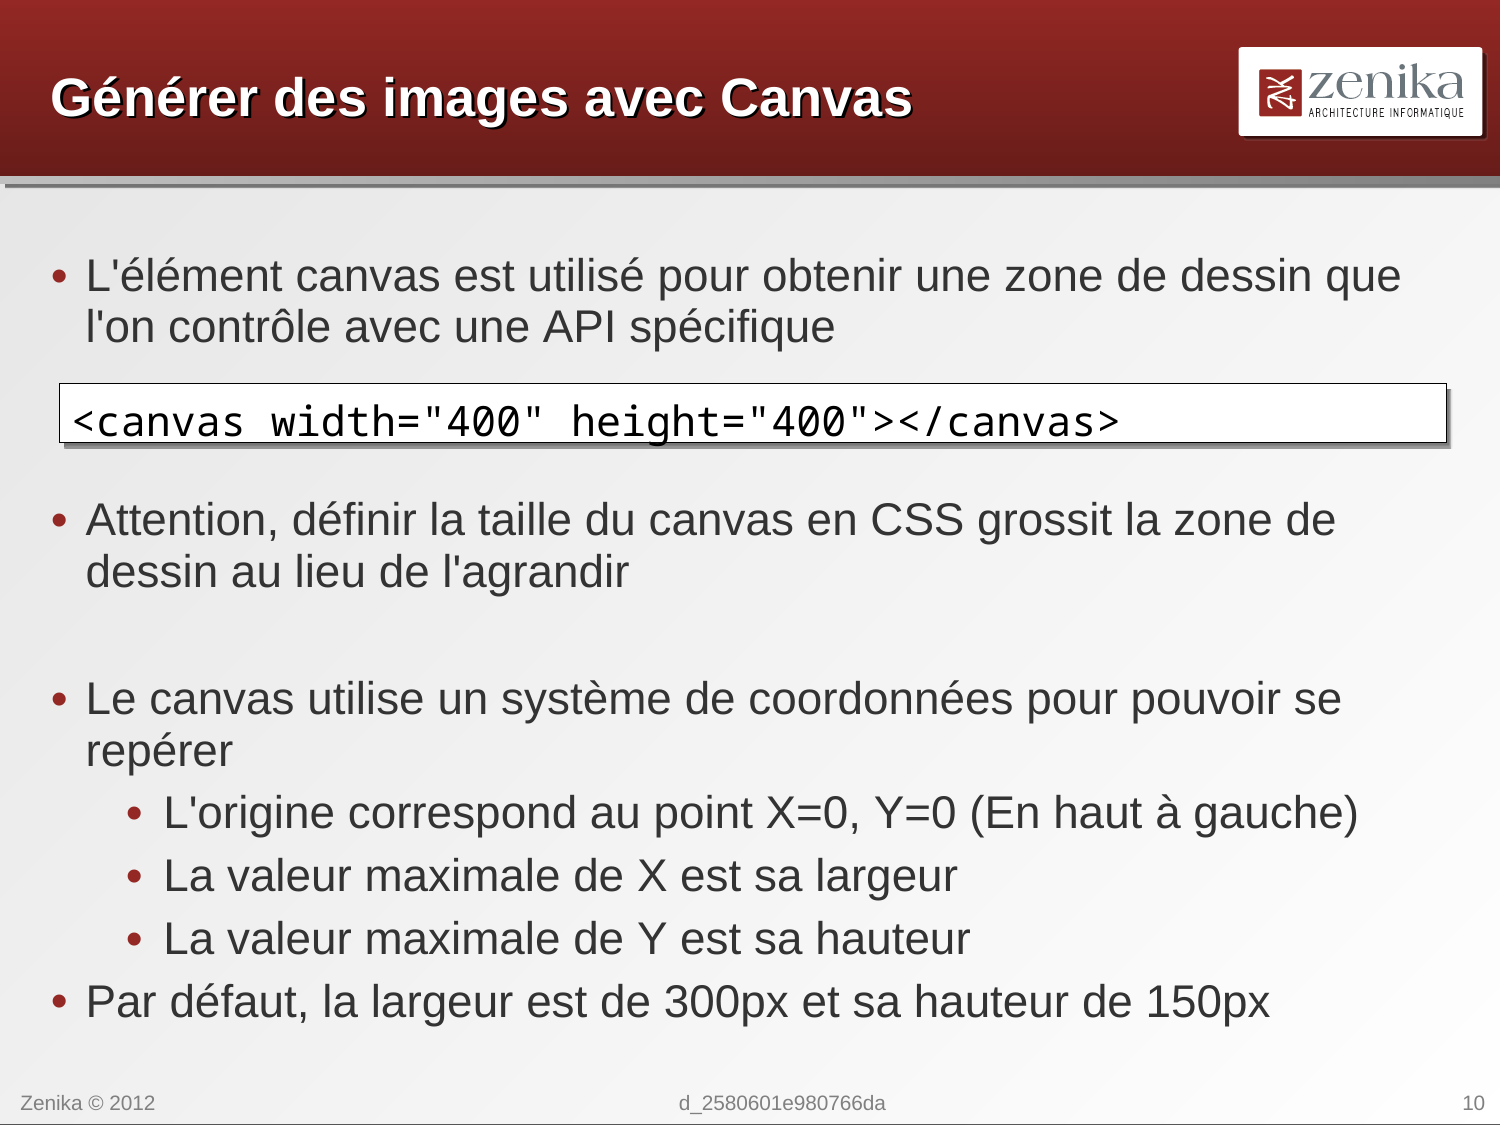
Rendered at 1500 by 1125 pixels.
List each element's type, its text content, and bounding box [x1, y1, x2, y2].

picture [1257, 58, 1464, 125]
list L'élément canvas est utilisé pour obtenir une zone de dessin que l'on contrôle avec une API spécifique Attention, définir la taille du canvas en CSS grossit la zone de dessin au lieu de l'agrandir Le canvas utilise un système de coordonnées pour pouvoir se repérer L'origine correspond au point X=0, Y=0 (En haut à gauche) La valeur maximale de X est sa largeur La valeur maximale de Y est sa hauteur Par défaut, la largeur est de 300px et sa hauteur de 150px [50, 249, 1435, 1079]
title Générer des images avec Canvas [50, 15, 1206, 180]
text_box <canvas width="400" height="400"></canvas> [59, 383, 1447, 443]
